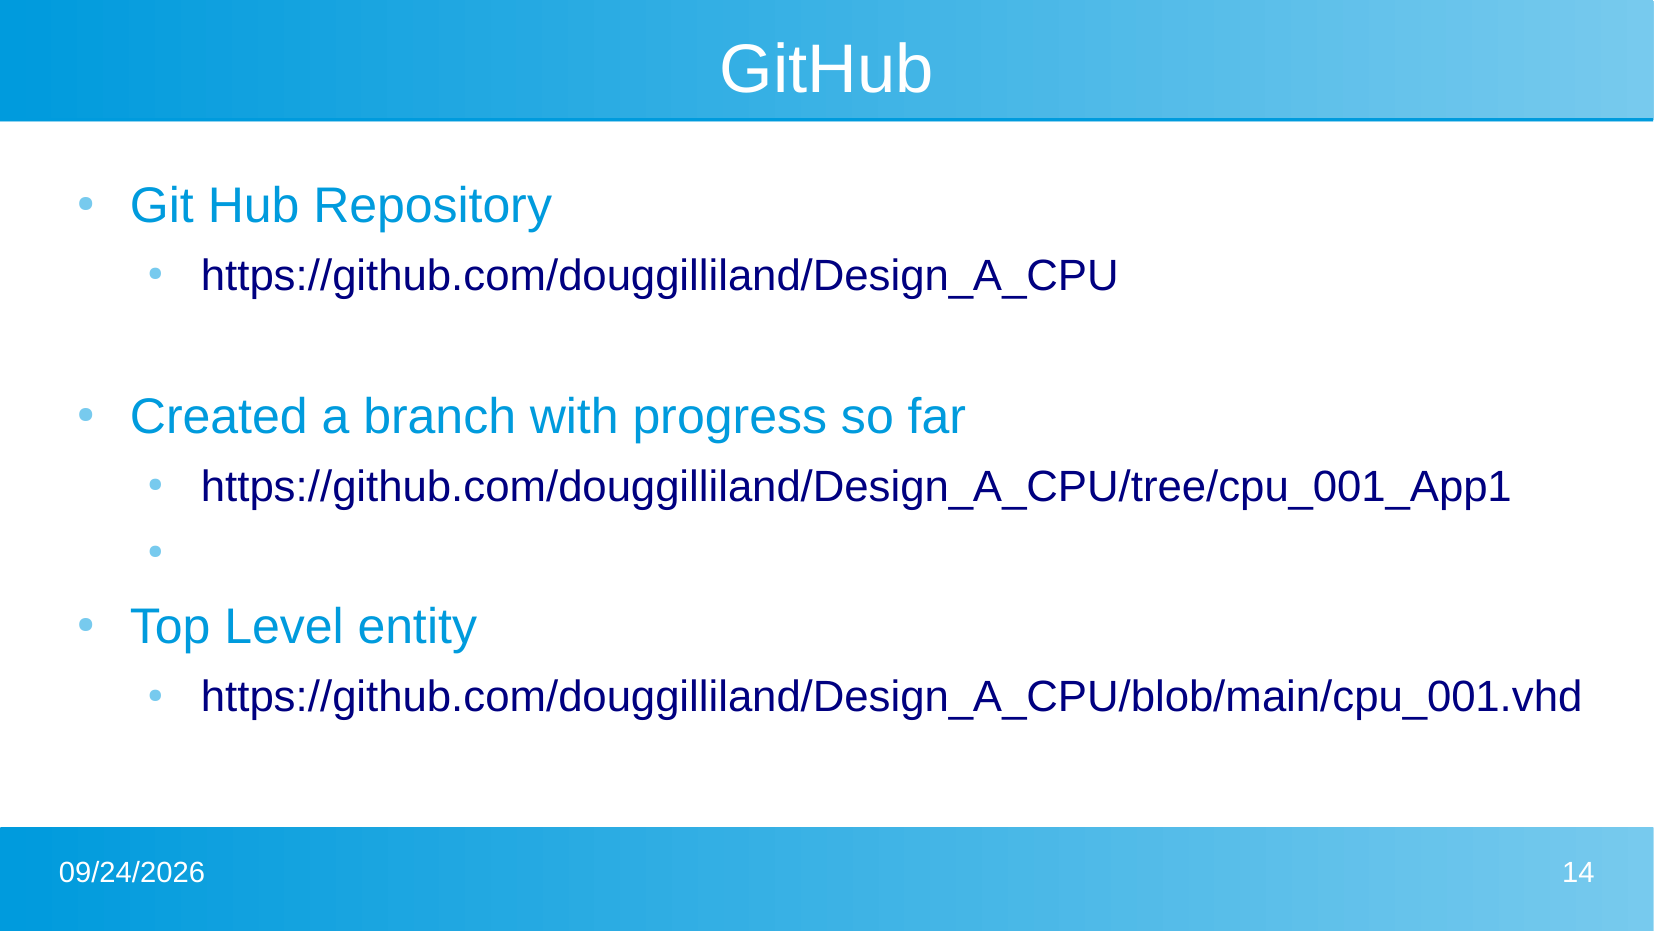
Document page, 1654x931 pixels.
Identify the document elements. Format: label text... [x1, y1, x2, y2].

list Git Hub Repository https://github.com/douggilliland/Design_A_CPU Created a branch with progress so far https://github.com/douggilliland/Design_A_CPU/tree/cpu_001_App1 Top Level entity https://github.com/douggilliland/Design_A_CPU/blob/main/cpu_001.vhd [59, 177, 1595, 768]
title GitHub [59, 29, 1595, 108]
